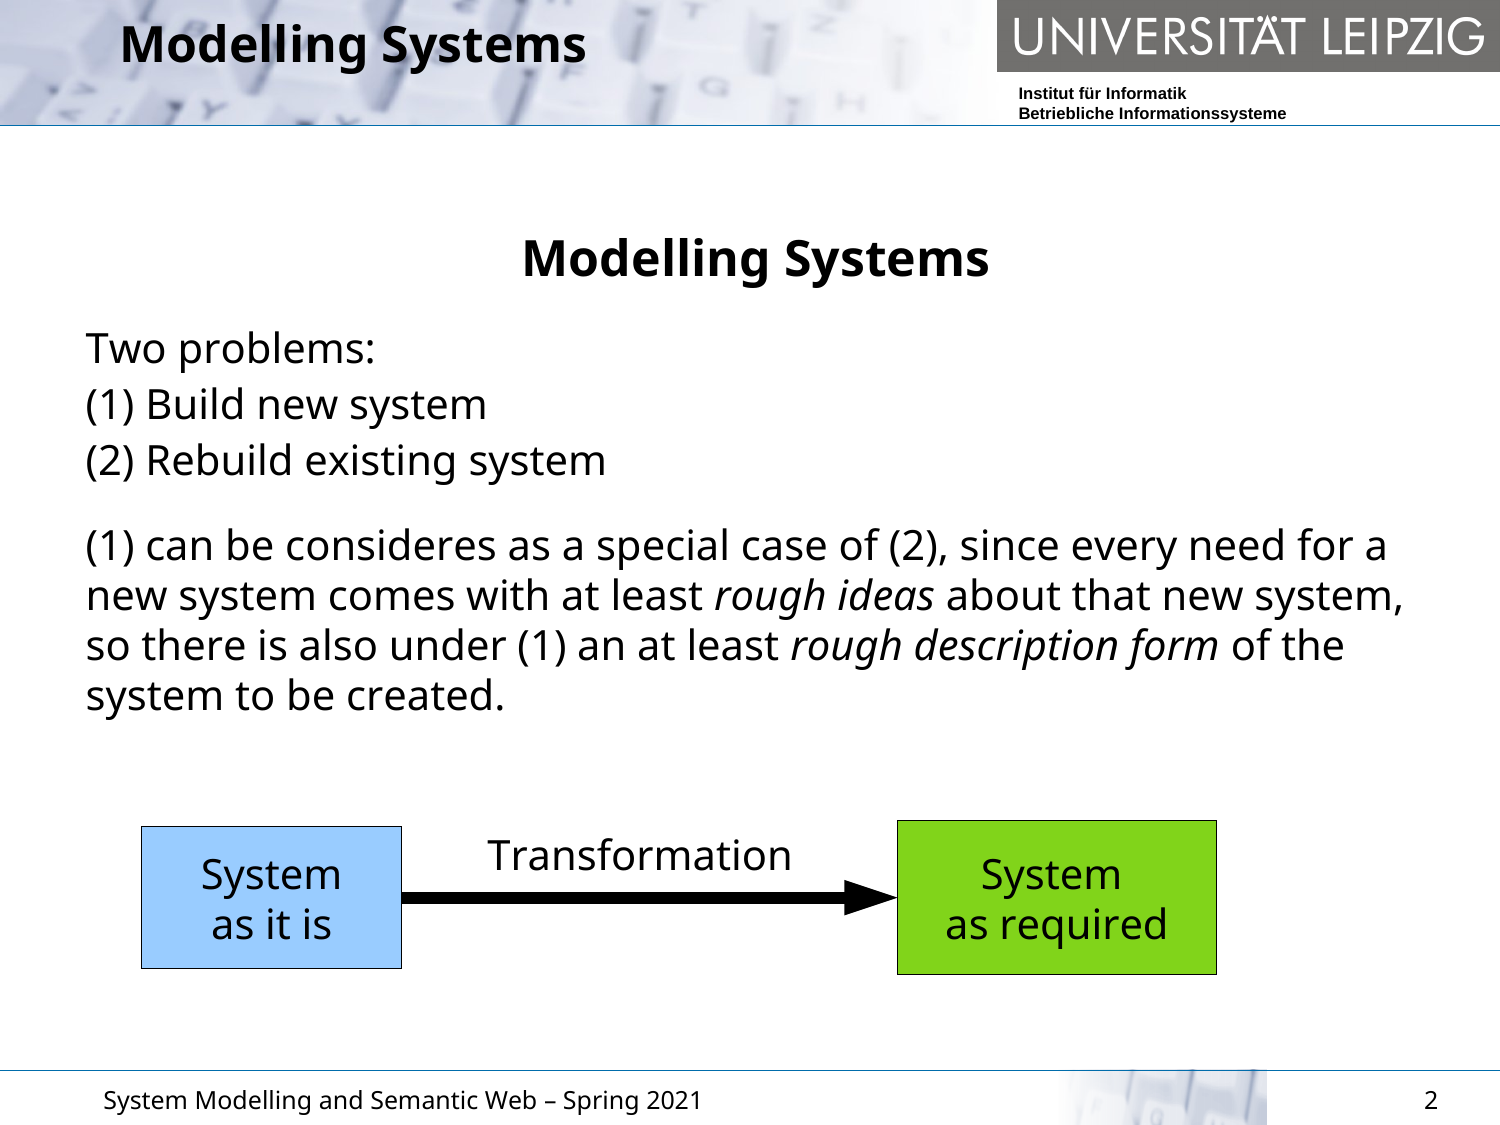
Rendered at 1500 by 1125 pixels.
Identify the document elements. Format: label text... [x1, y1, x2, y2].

text_box Transformation [472, 820, 822, 886]
picture [0, 0, 1500, 125]
text_box Modelling Systems Two problems: Build new system Rebuild existing system (1) can be consideres as a special case of (2), since every need for a new system comes with at least rough ideas about that new system, so there is also under (1) an at least rough description form of the system to be created. [70, 218, 1442, 727]
text_box System as it is [141, 826, 402, 969]
text_box System as required [897, 820, 1217, 975]
picture [1057, 1071, 1267, 1125]
text_box Modelling Systems [104, 5, 603, 81]
